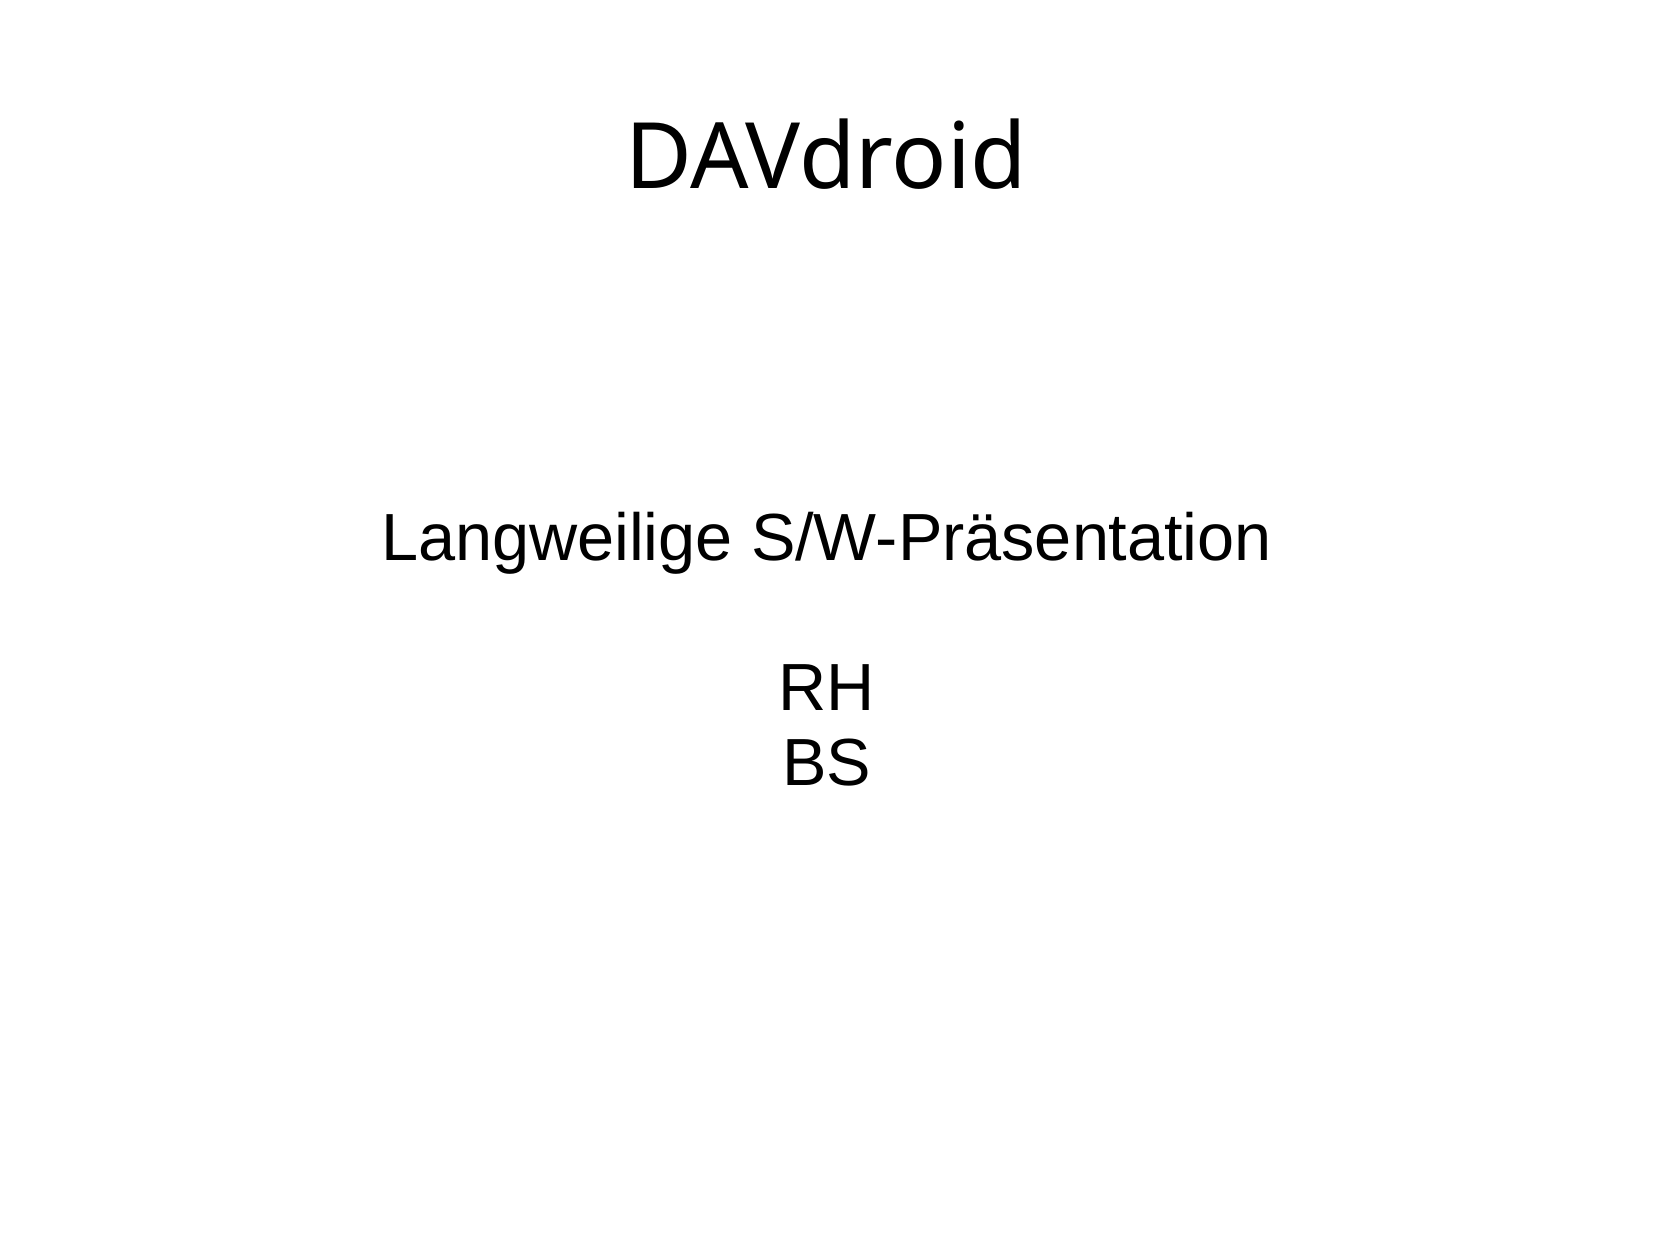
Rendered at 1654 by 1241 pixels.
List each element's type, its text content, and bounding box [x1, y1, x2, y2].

subtitle Langweilige S/W-Präsentation RH BS [82, 290, 1571, 1010]
title DAVdroid [82, 49, 1571, 257]
